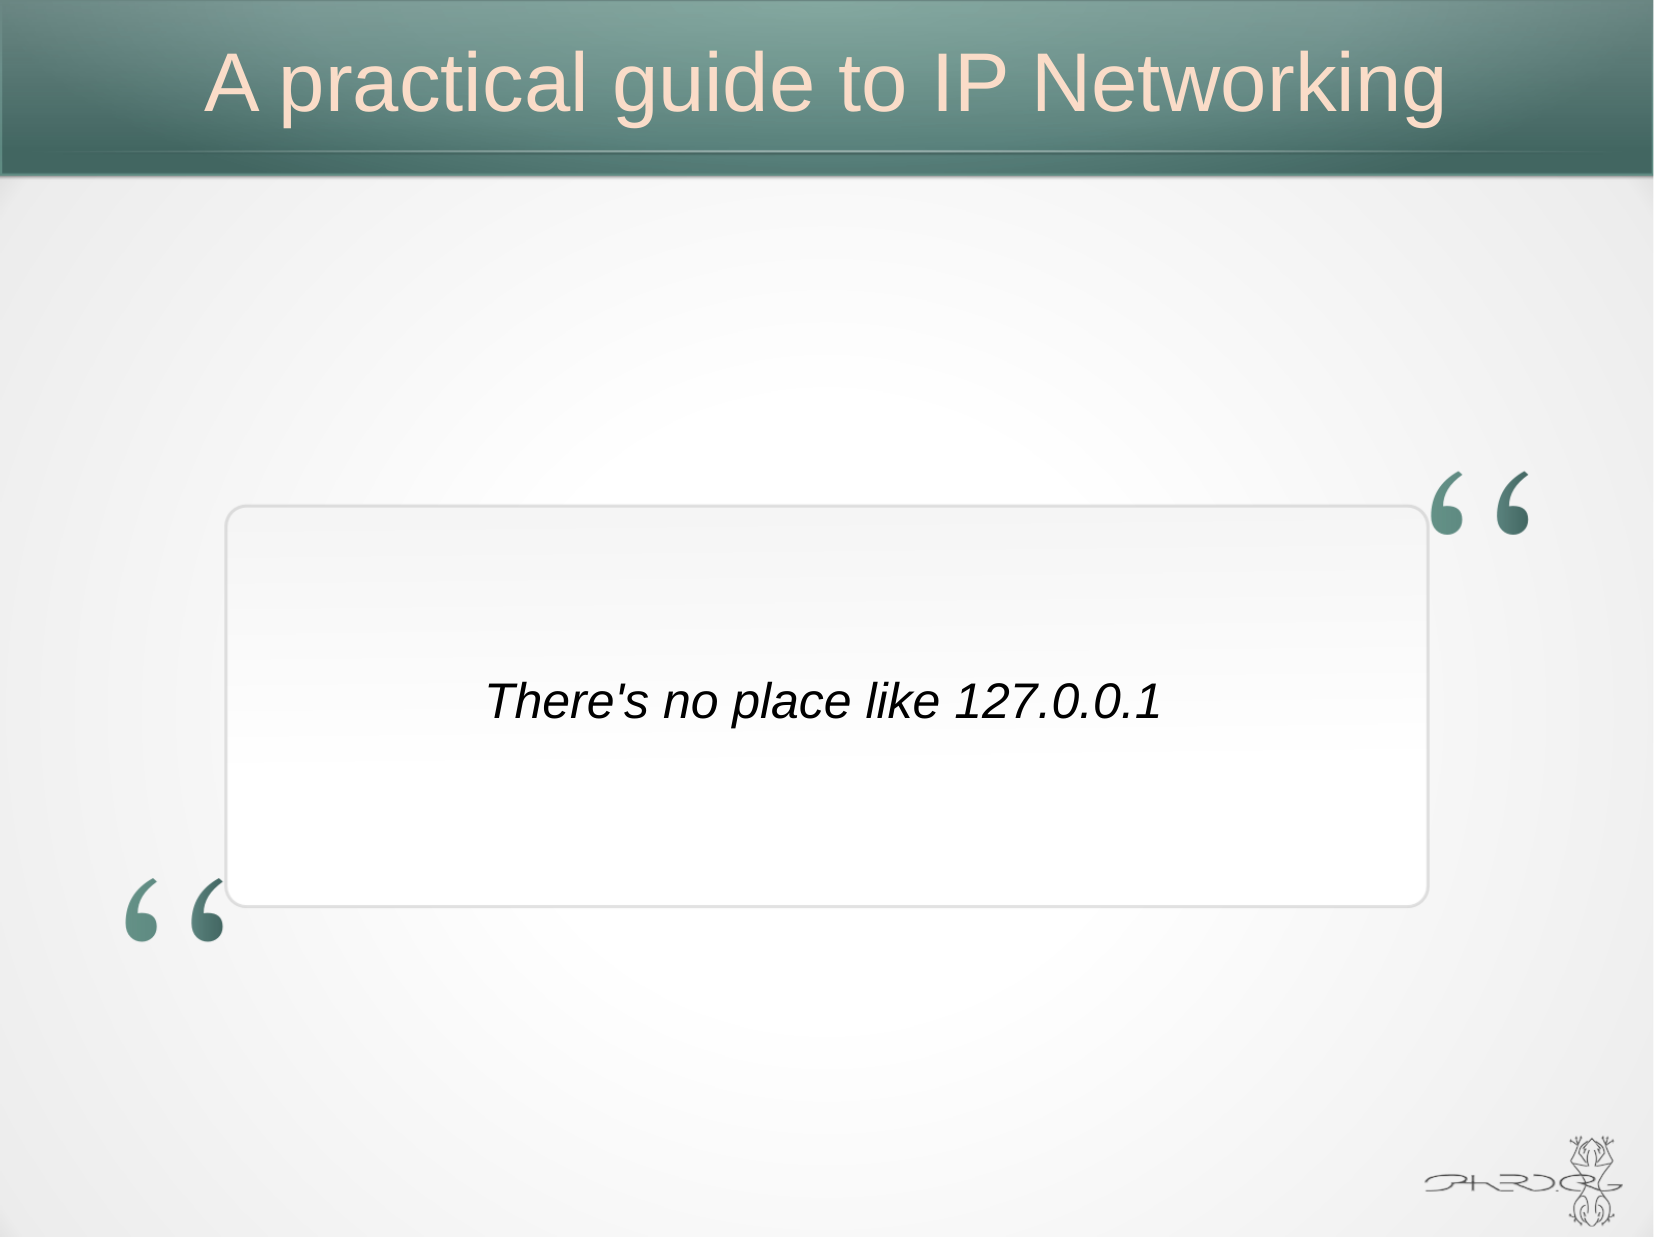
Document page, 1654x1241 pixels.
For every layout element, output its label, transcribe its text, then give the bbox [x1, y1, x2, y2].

text_box There's no place like 127.0.0.1 [484, 673, 1323, 827]
title A practical guide to IP Networking [82, 11, 1571, 154]
picture [0, 0, 1654, 1237]
